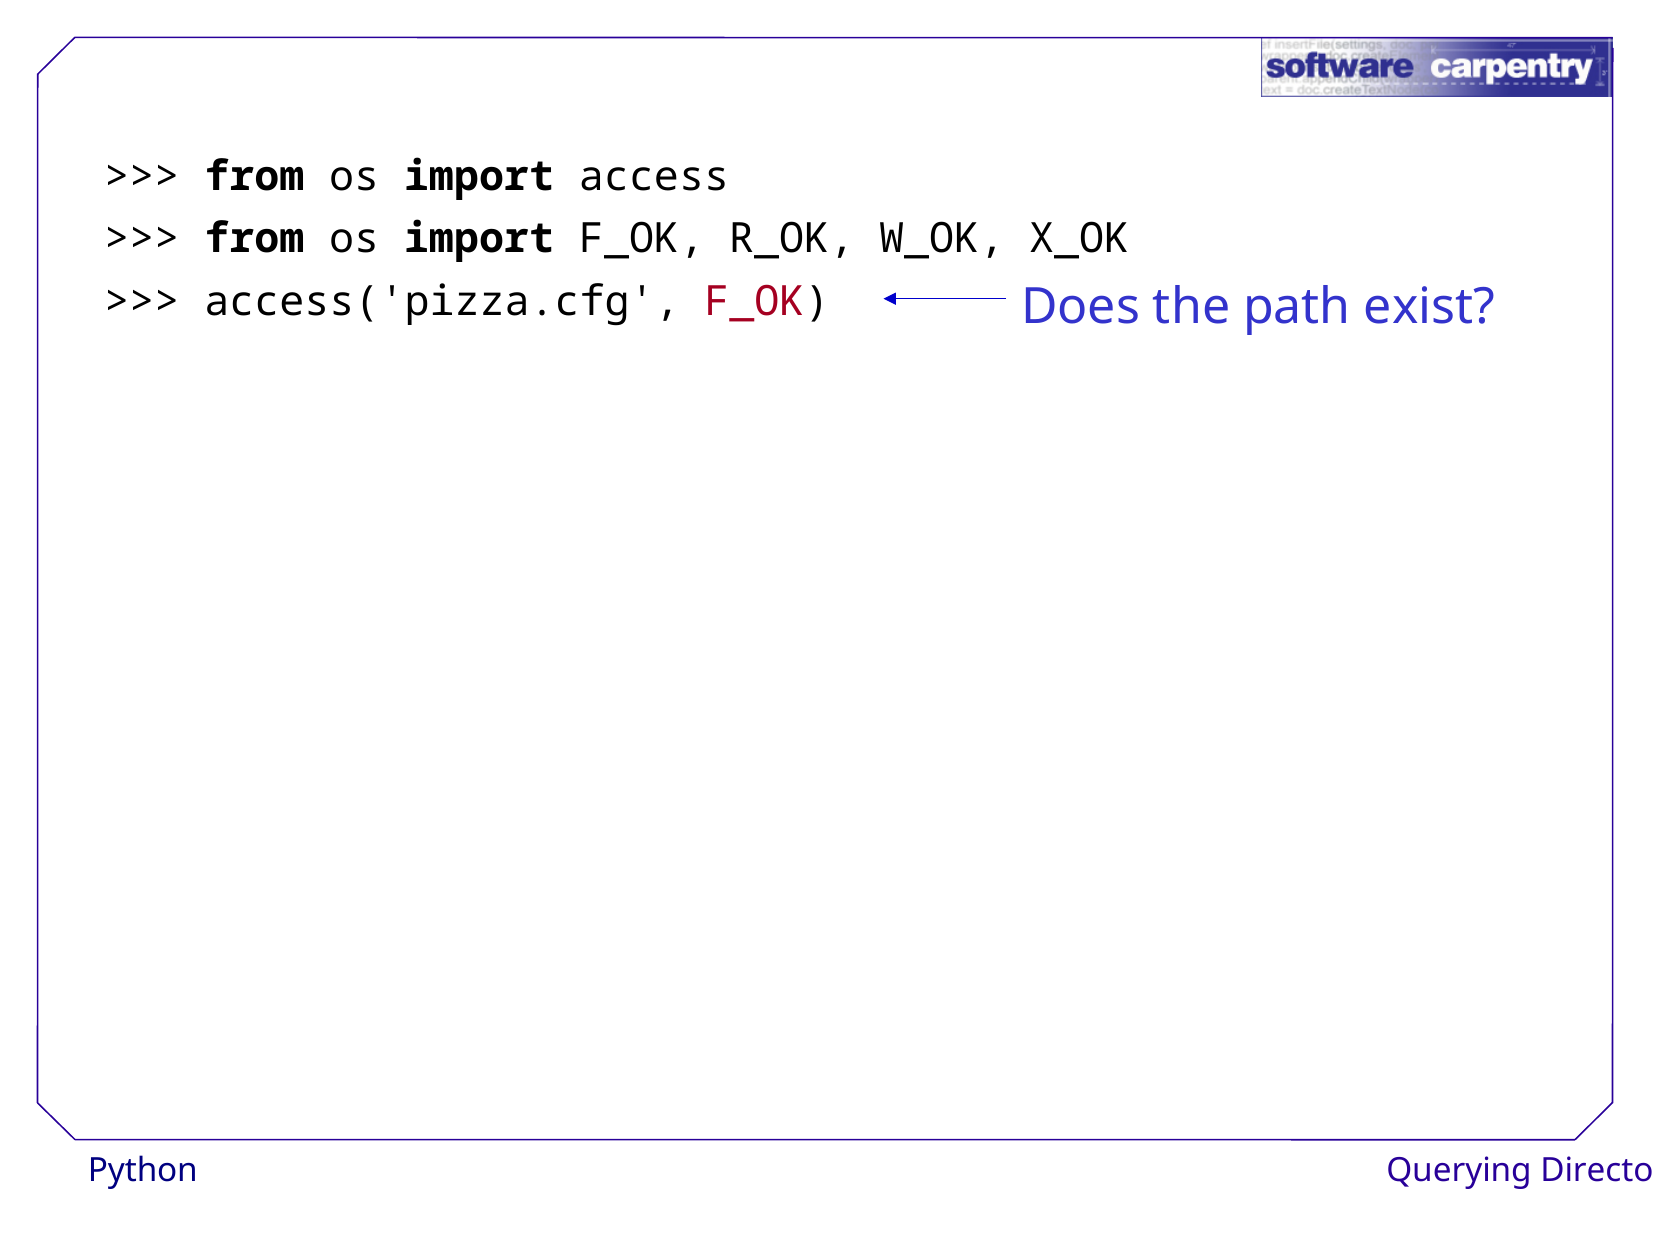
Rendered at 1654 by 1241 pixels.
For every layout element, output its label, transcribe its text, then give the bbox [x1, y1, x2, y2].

picture [1261, 39, 1613, 97]
text_box >>> from os import access >>> from os import F_OK, R_OK, W_OK, X_OK >>> access('pizza.cfg', F_OK) [89, 128, 1512, 1037]
text_box Does the path exist? [1006, 251, 1498, 346]
